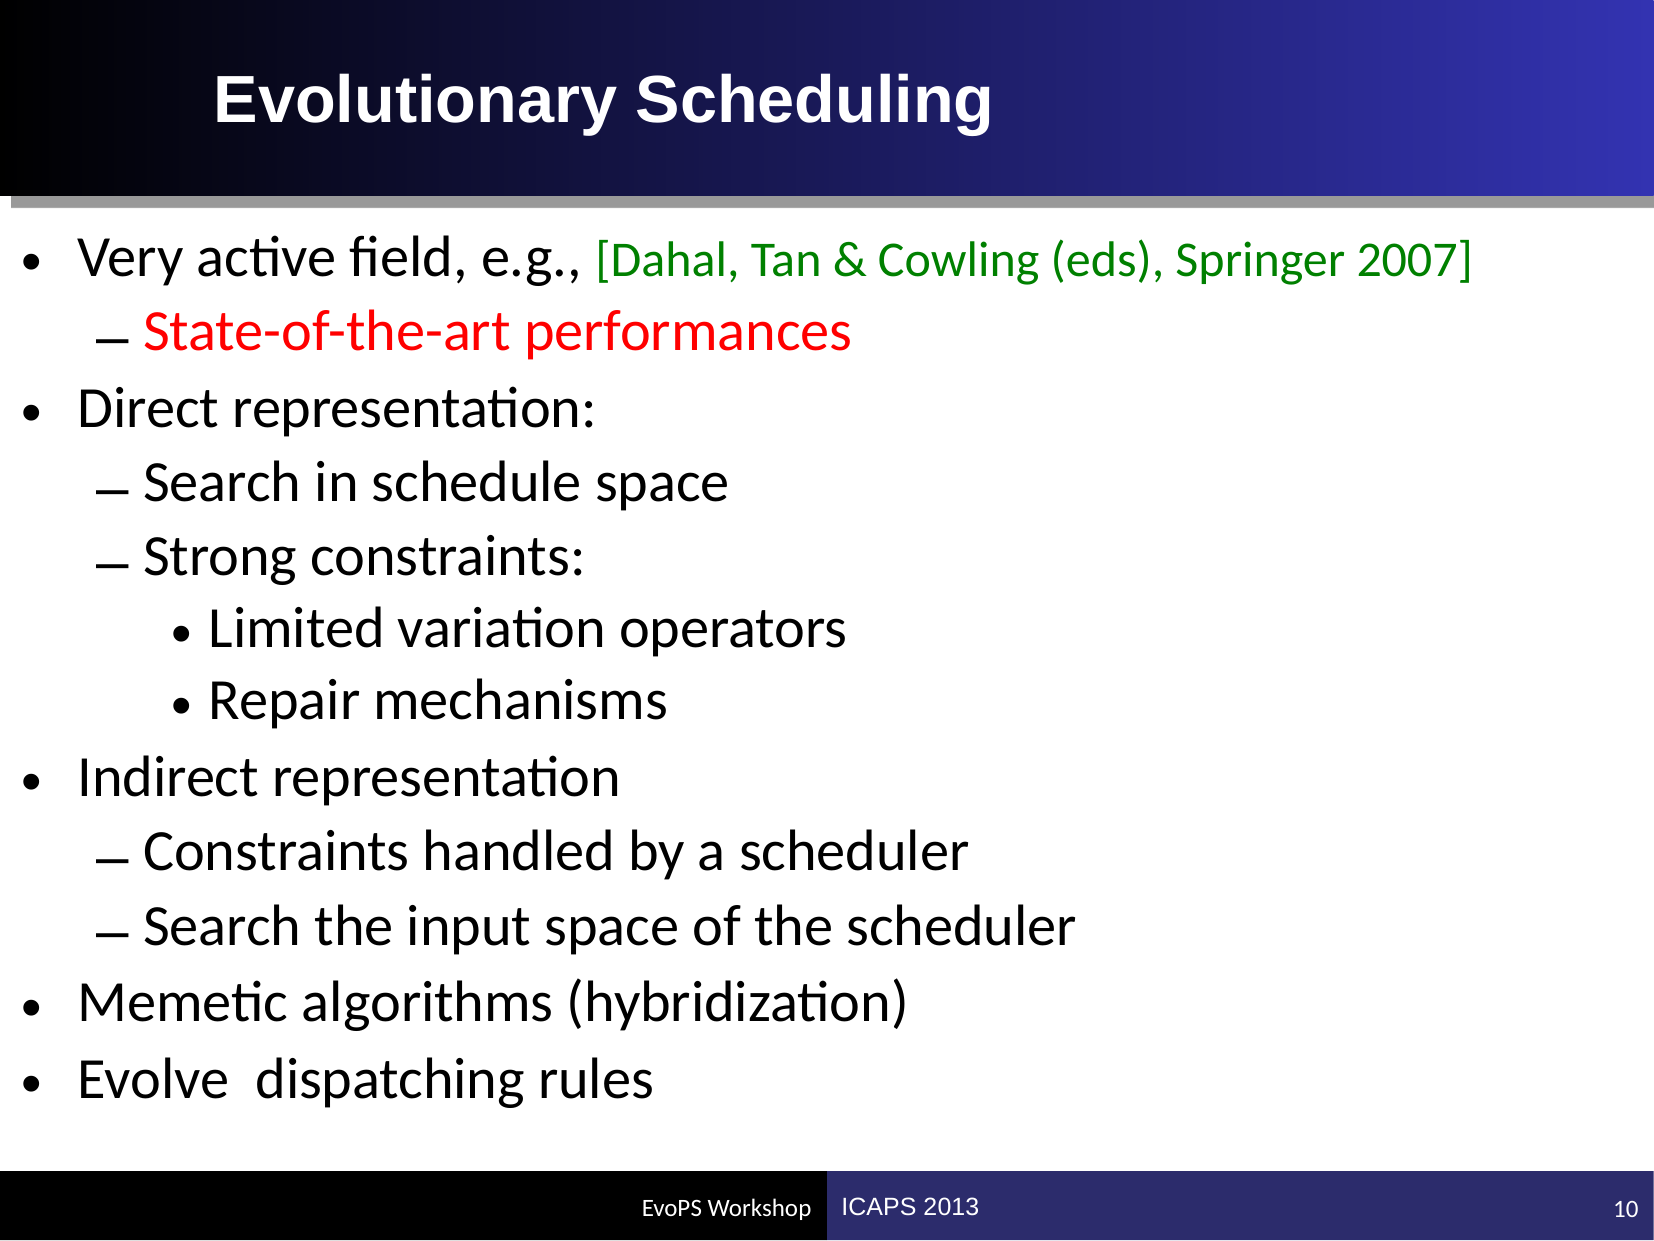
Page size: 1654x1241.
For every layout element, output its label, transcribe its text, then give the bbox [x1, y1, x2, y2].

list Very active field, e.g., [Dahal, Tan & Cowling (eds), Springer 2007] State-of-the-art performances Direct representation: Search in schedule space Strong constraints: Limited variation operators Repair mechanisms Indirect representation Constraints handled by a scheduler Search the input space of the scheduler Memetic algorithms (hybridization) Evolve dispatching rules [6, 225, 1654, 1156]
text_box Evolutionary Scheduling [199, 54, 1460, 170]
